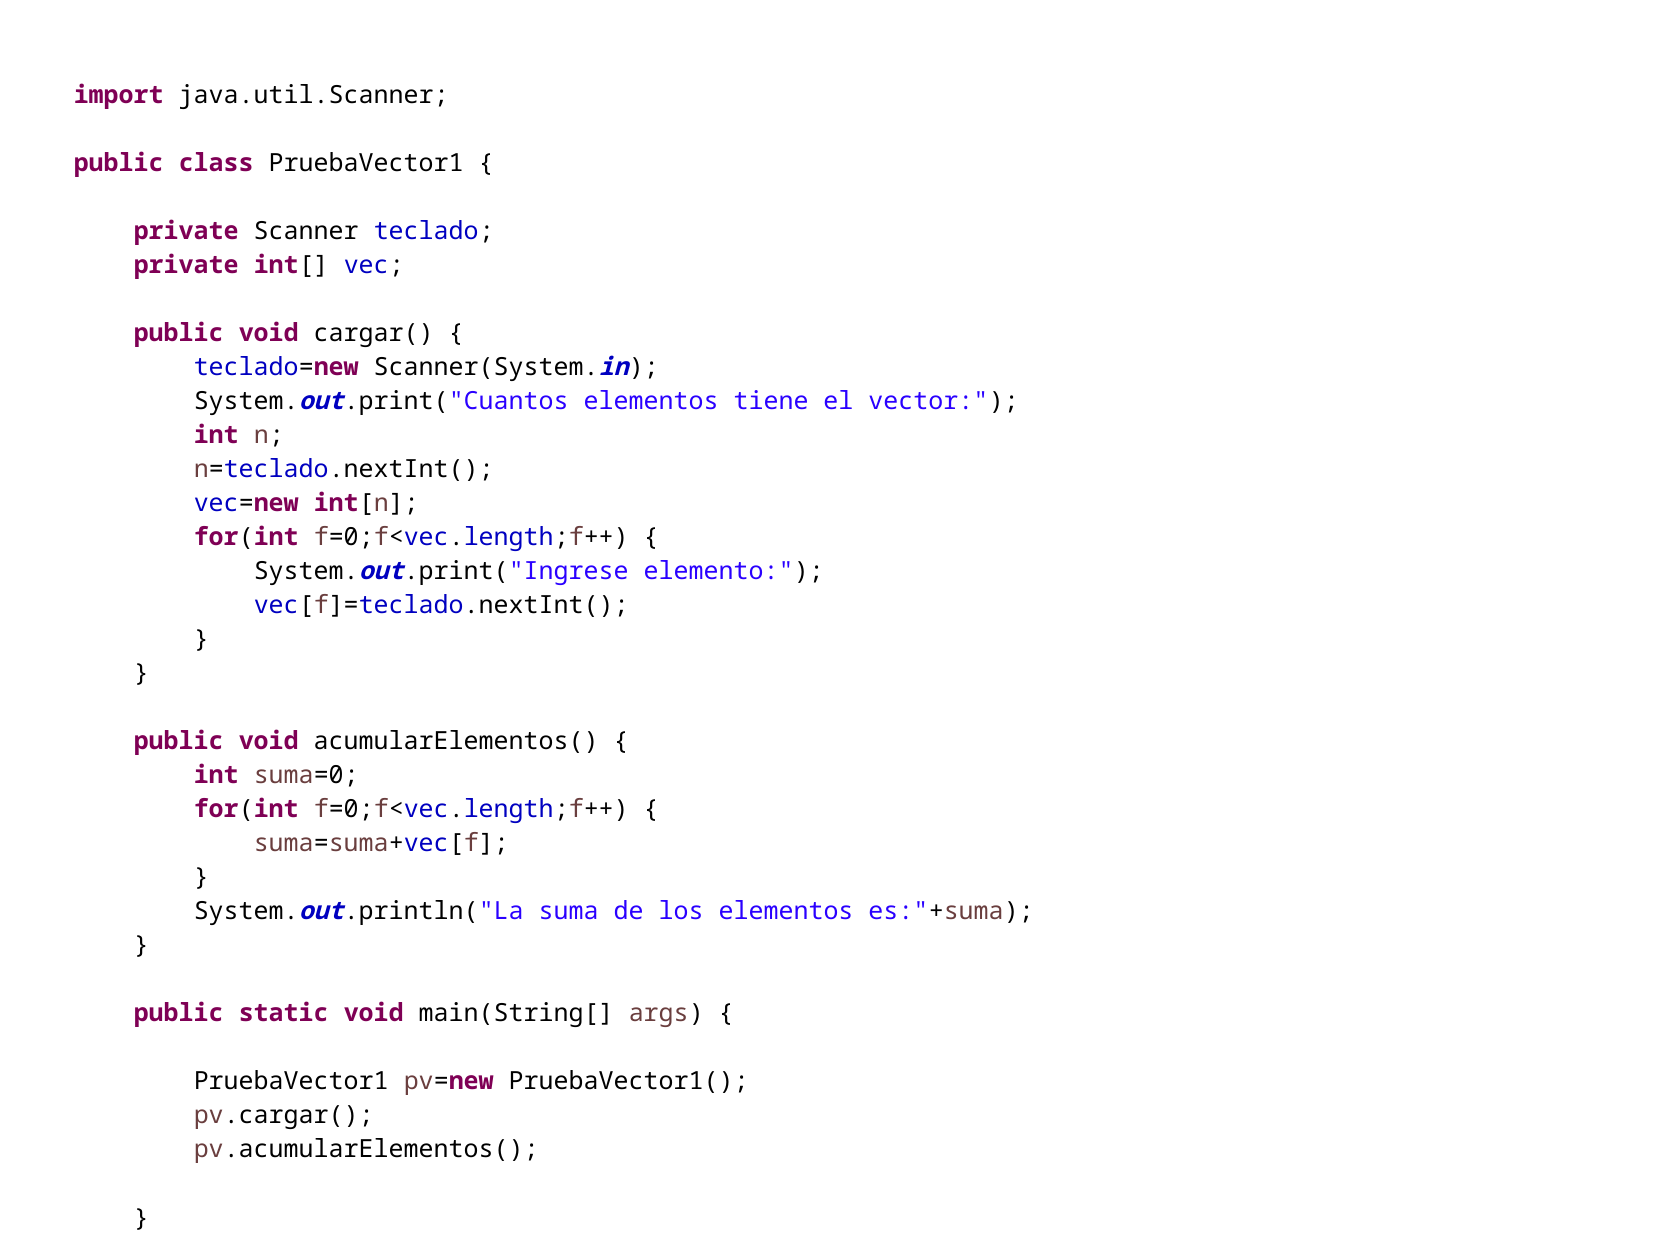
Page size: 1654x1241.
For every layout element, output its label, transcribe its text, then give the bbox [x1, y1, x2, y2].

text_box import java.util.Scanner; public class PruebaVector1 { private Scanner teclado; private int[] vec; public void cargar() { teclado=new Scanner(System.in); System.out.print("Cuantos elementos tiene el vector:"); int n; n=teclado.nextInt(); vec=new int[n]; for(int f=0;f<vec.length;f++) { System.out.print("Ingrese elemento:"); vec[f]=teclado.nextInt(); } } public void acumularElementos() { int suma=0; for(int f=0;f<vec.length;f++) { suma=suma+vec[f]; } System.out.println("La suma de los elementos es:"+suma); } public static void main(String[] args) { PruebaVector1 pv=new PruebaVector1(); pv.cargar(); pv.acumularElementos(); } } [59, 69, 1595, 1166]
